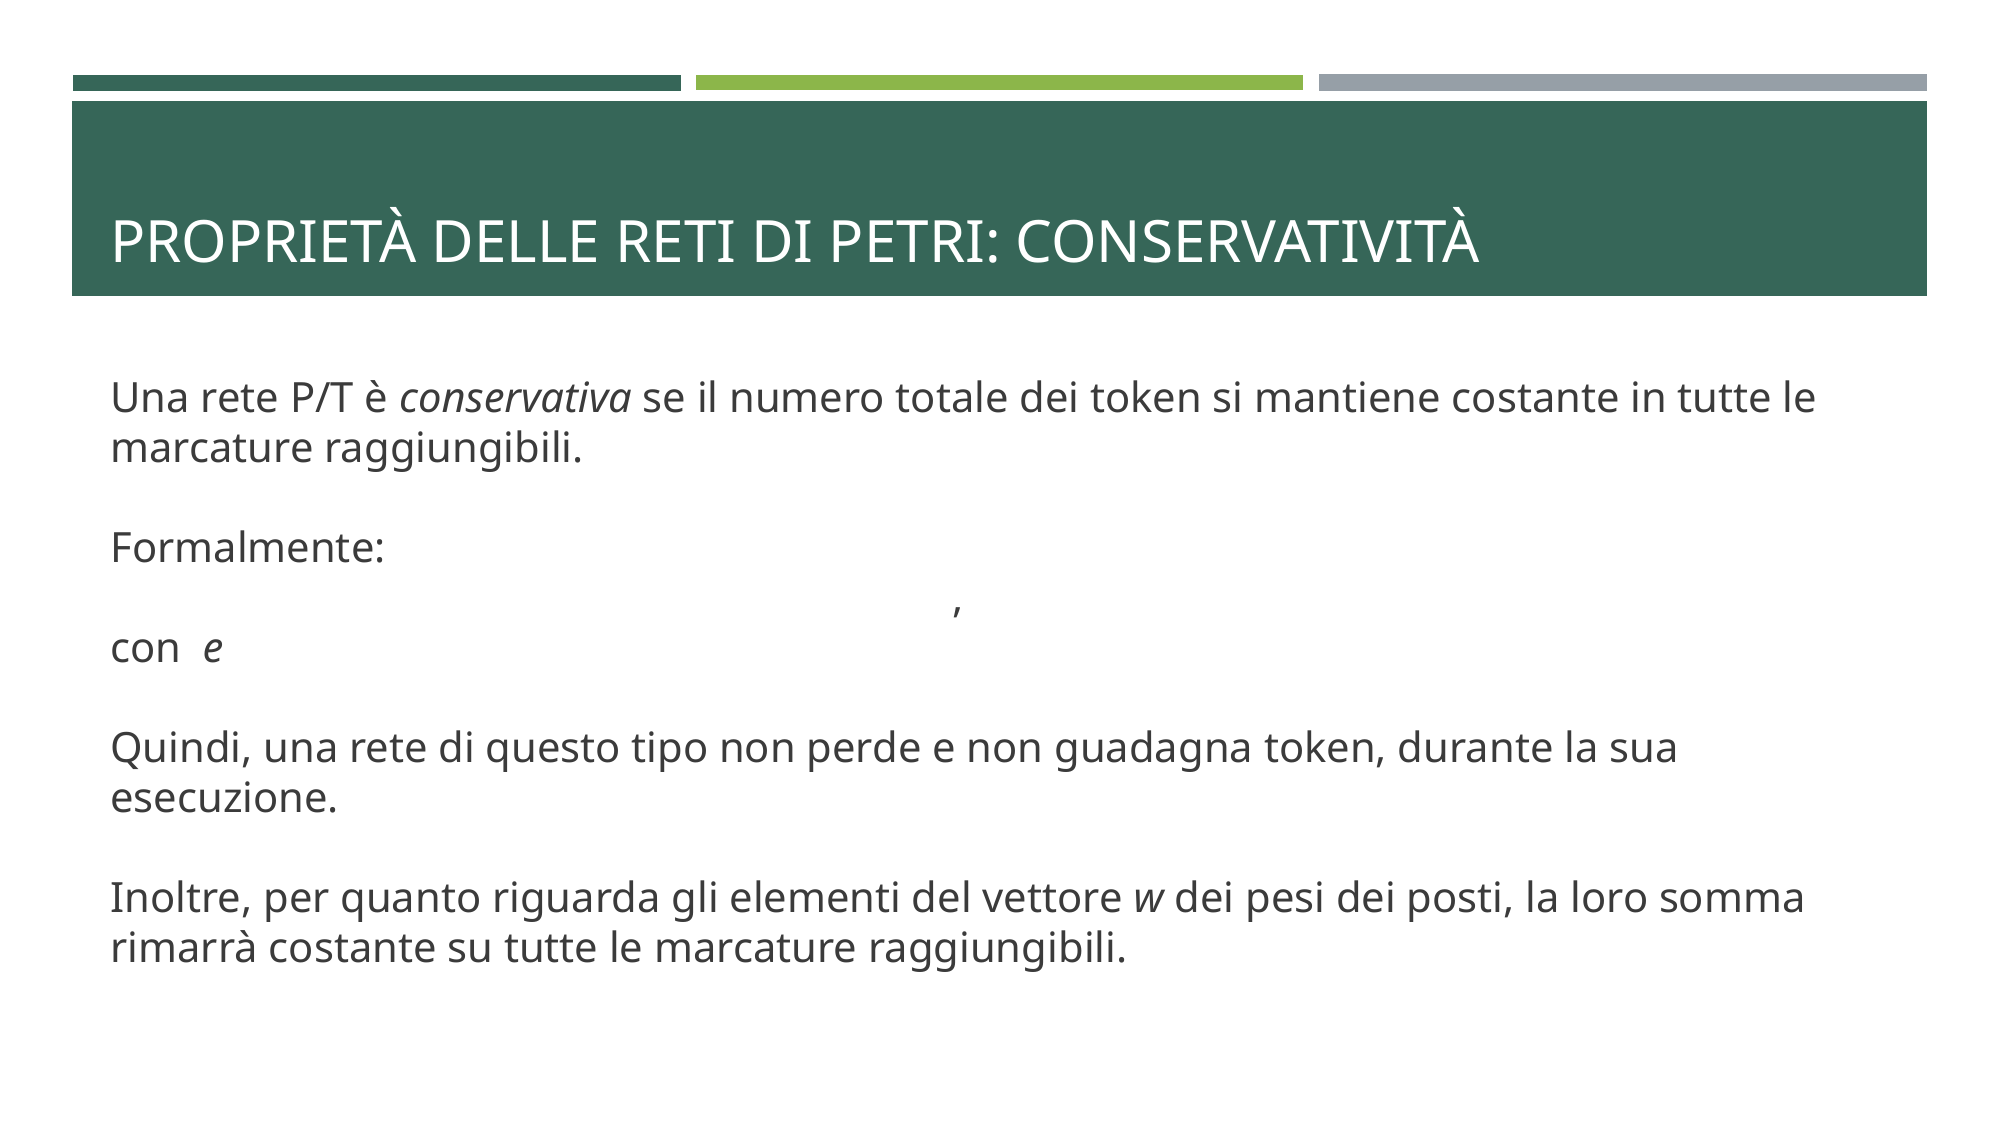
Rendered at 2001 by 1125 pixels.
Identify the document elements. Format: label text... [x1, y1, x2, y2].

text_box Una rete P/T è conservativa se il numero totale dei token si mantiene costante in tutte le marcature raggiungibili. Formalmente: , con e Quindi, una rete di questo tipo non perde e non guadagna token, durante la sua esecuzione. Inoltre, per quanto riguarda gli elementi del vettore w dei pesi dei posti, la loro somma rimarrà costante su tutte le marcature raggiungibili. [95, 363, 1905, 989]
title Proprietà delle reti di petri: conservatività [95, 115, 1905, 282]
